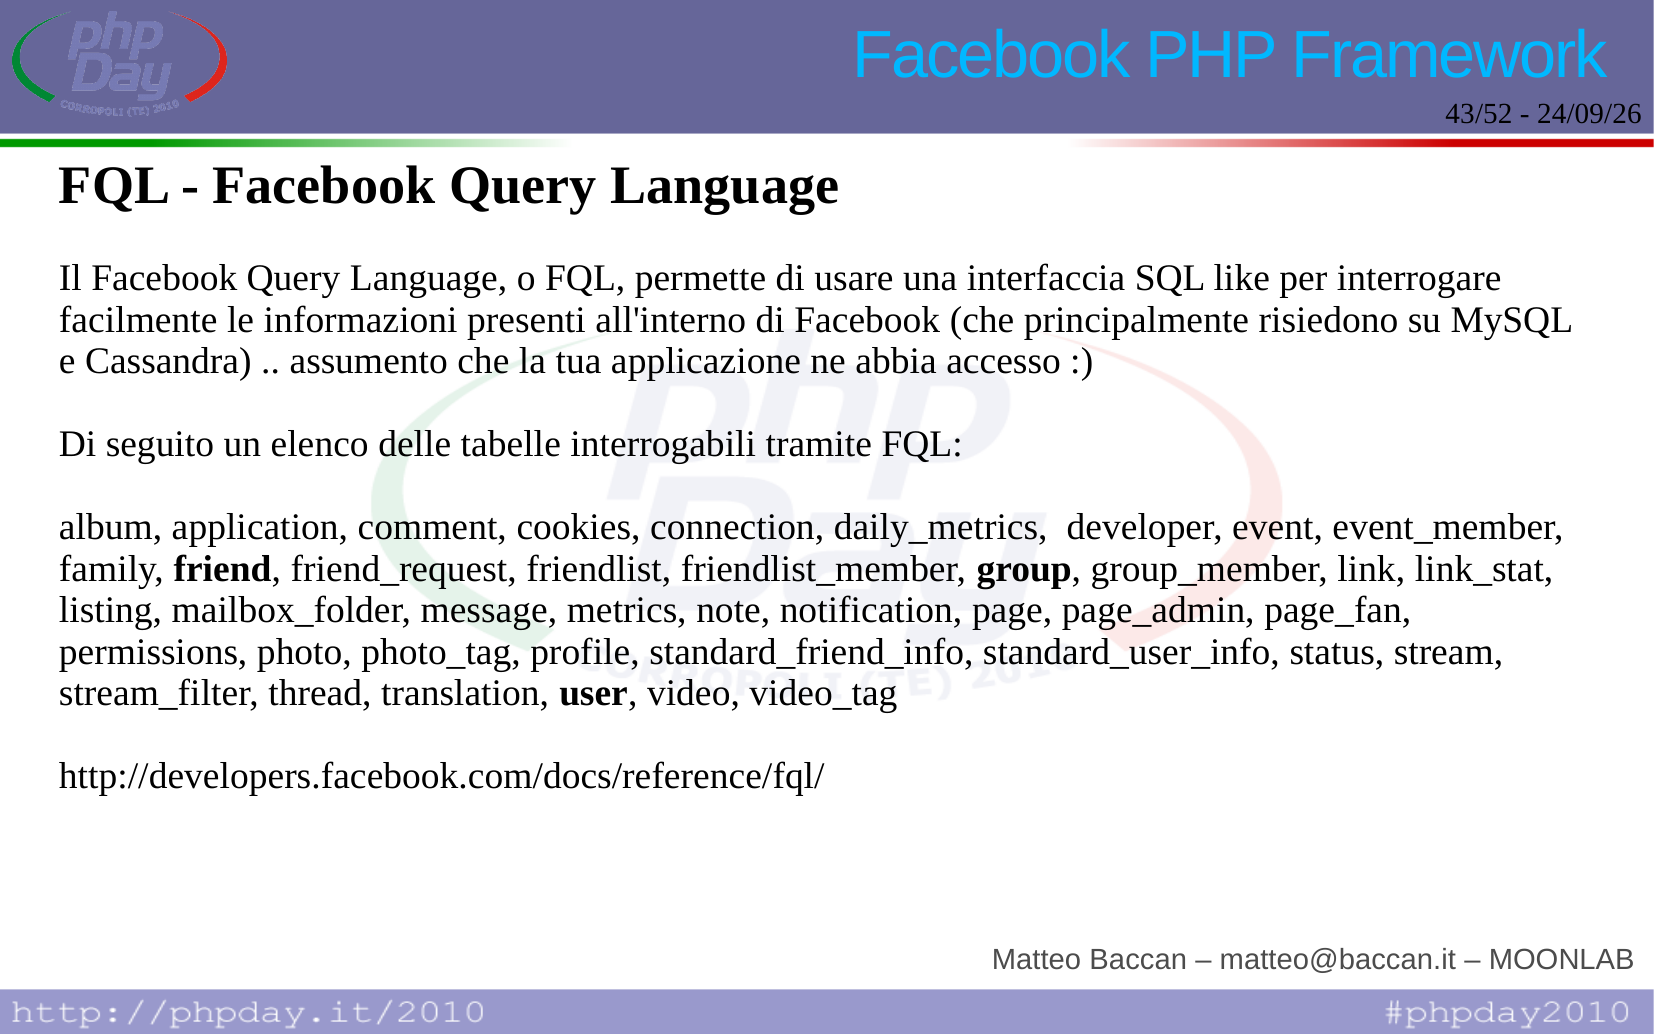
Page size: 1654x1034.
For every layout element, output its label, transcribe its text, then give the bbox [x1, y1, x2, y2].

text_box FQL - Facebook Query Language Il Facebook Query Language, o FQL, permette di usare una interfaccia SQL like per interrogare facilmente le informazioni presenti all'interno di Facebook (che principalmente risiedono su MySQL e Cassandra) .. assumento che la tua applicazione ne abbia accesso :) Di seguito un elenco delle tabelle interrogabili tramite FQL: album, application, comment, cookies, connection, daily_metrics, developer, event, event_member, family, friend, friend_request, friendlist, friendlist_member, group, group_member, link, link_stat, listing, mailbox_folder, message, metrics, note, notification, page, page_admin, page_fan, permissions, photo, photo_tag, profile, standard_friend_info, standard_user_info, status, stream, stream_filter, thread, translation, user, video, video_tag http://developers.facebook.com/docs/reference/fql/ [44, 148, 1597, 821]
picture [0, 0, 1654, 1034]
text_box FQL - Facebook Query Language [11, 0, 1644, 819]
